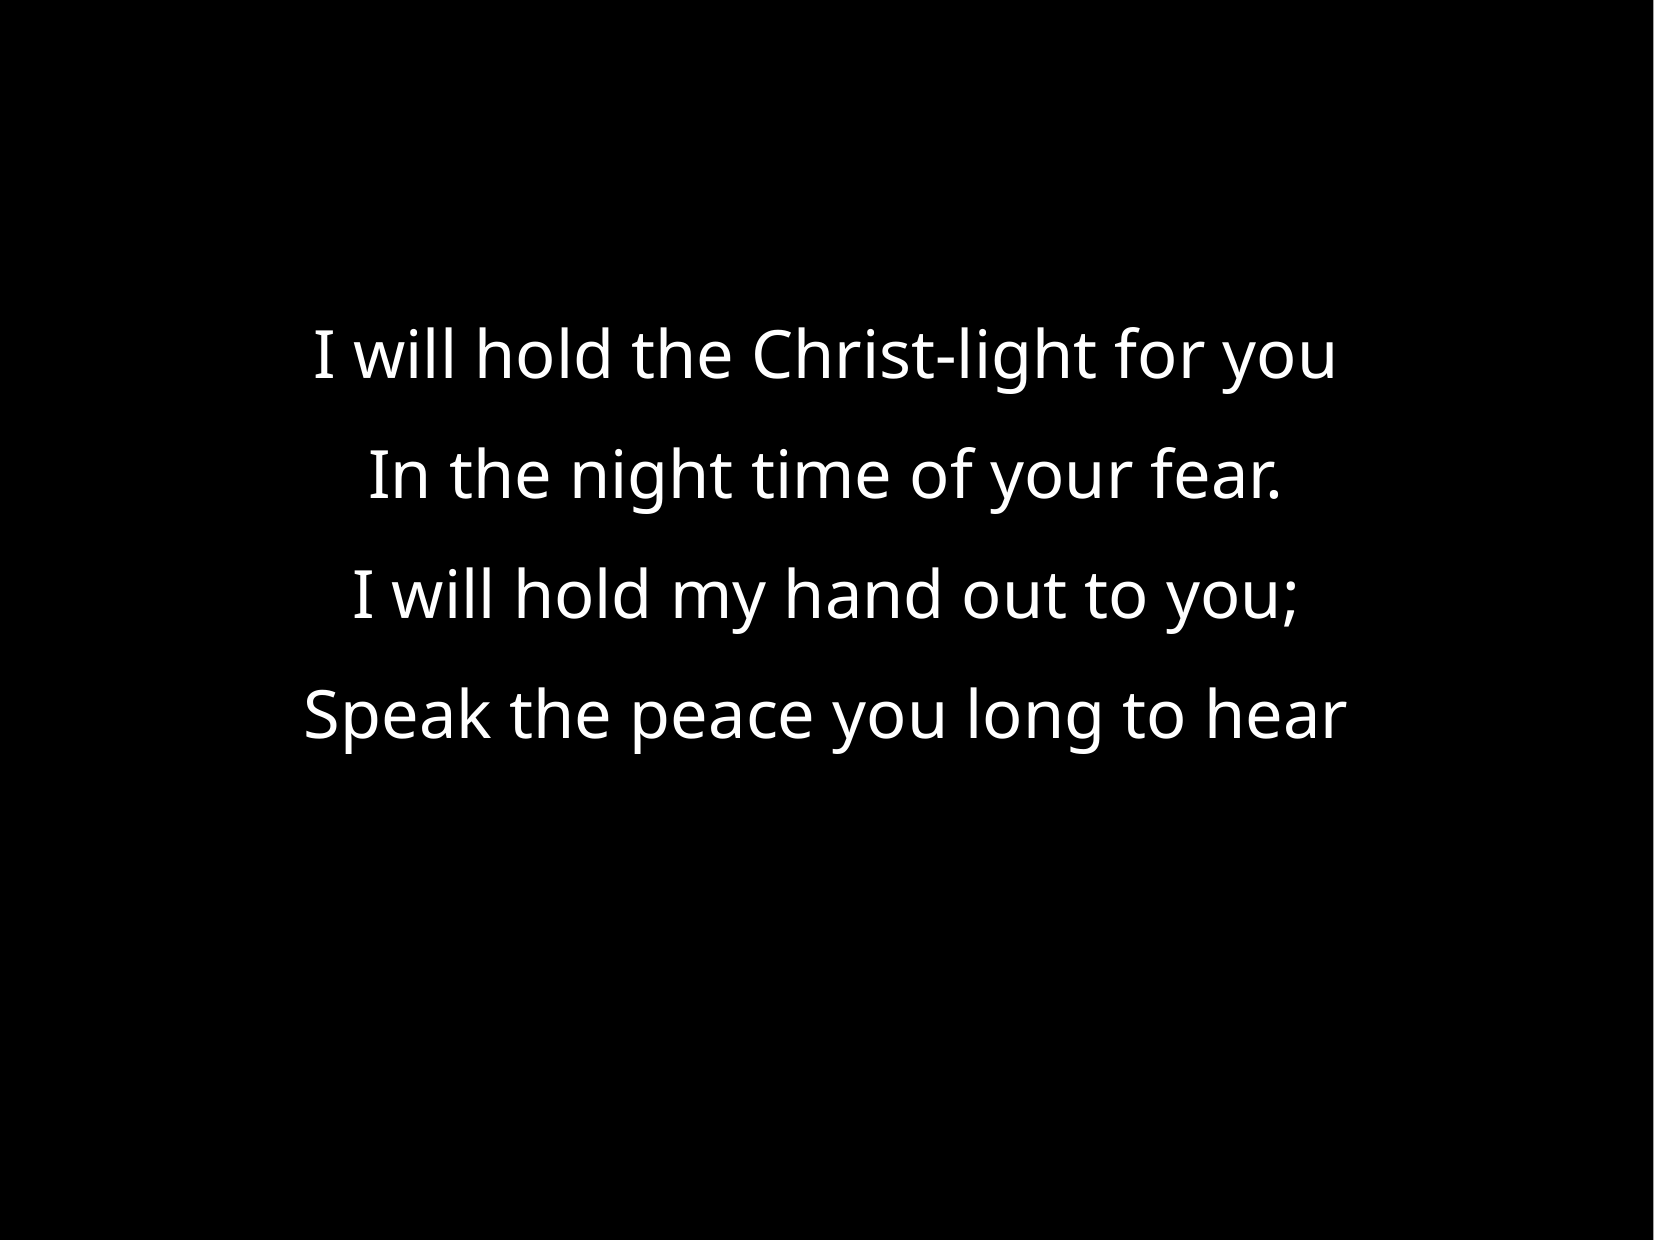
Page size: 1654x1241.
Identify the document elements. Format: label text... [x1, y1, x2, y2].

list I will hold the Christ-light for you In the night time of your fear. I will hold my hand out to you; Speak the peace you long to hear [0, 307, 1654, 1027]
